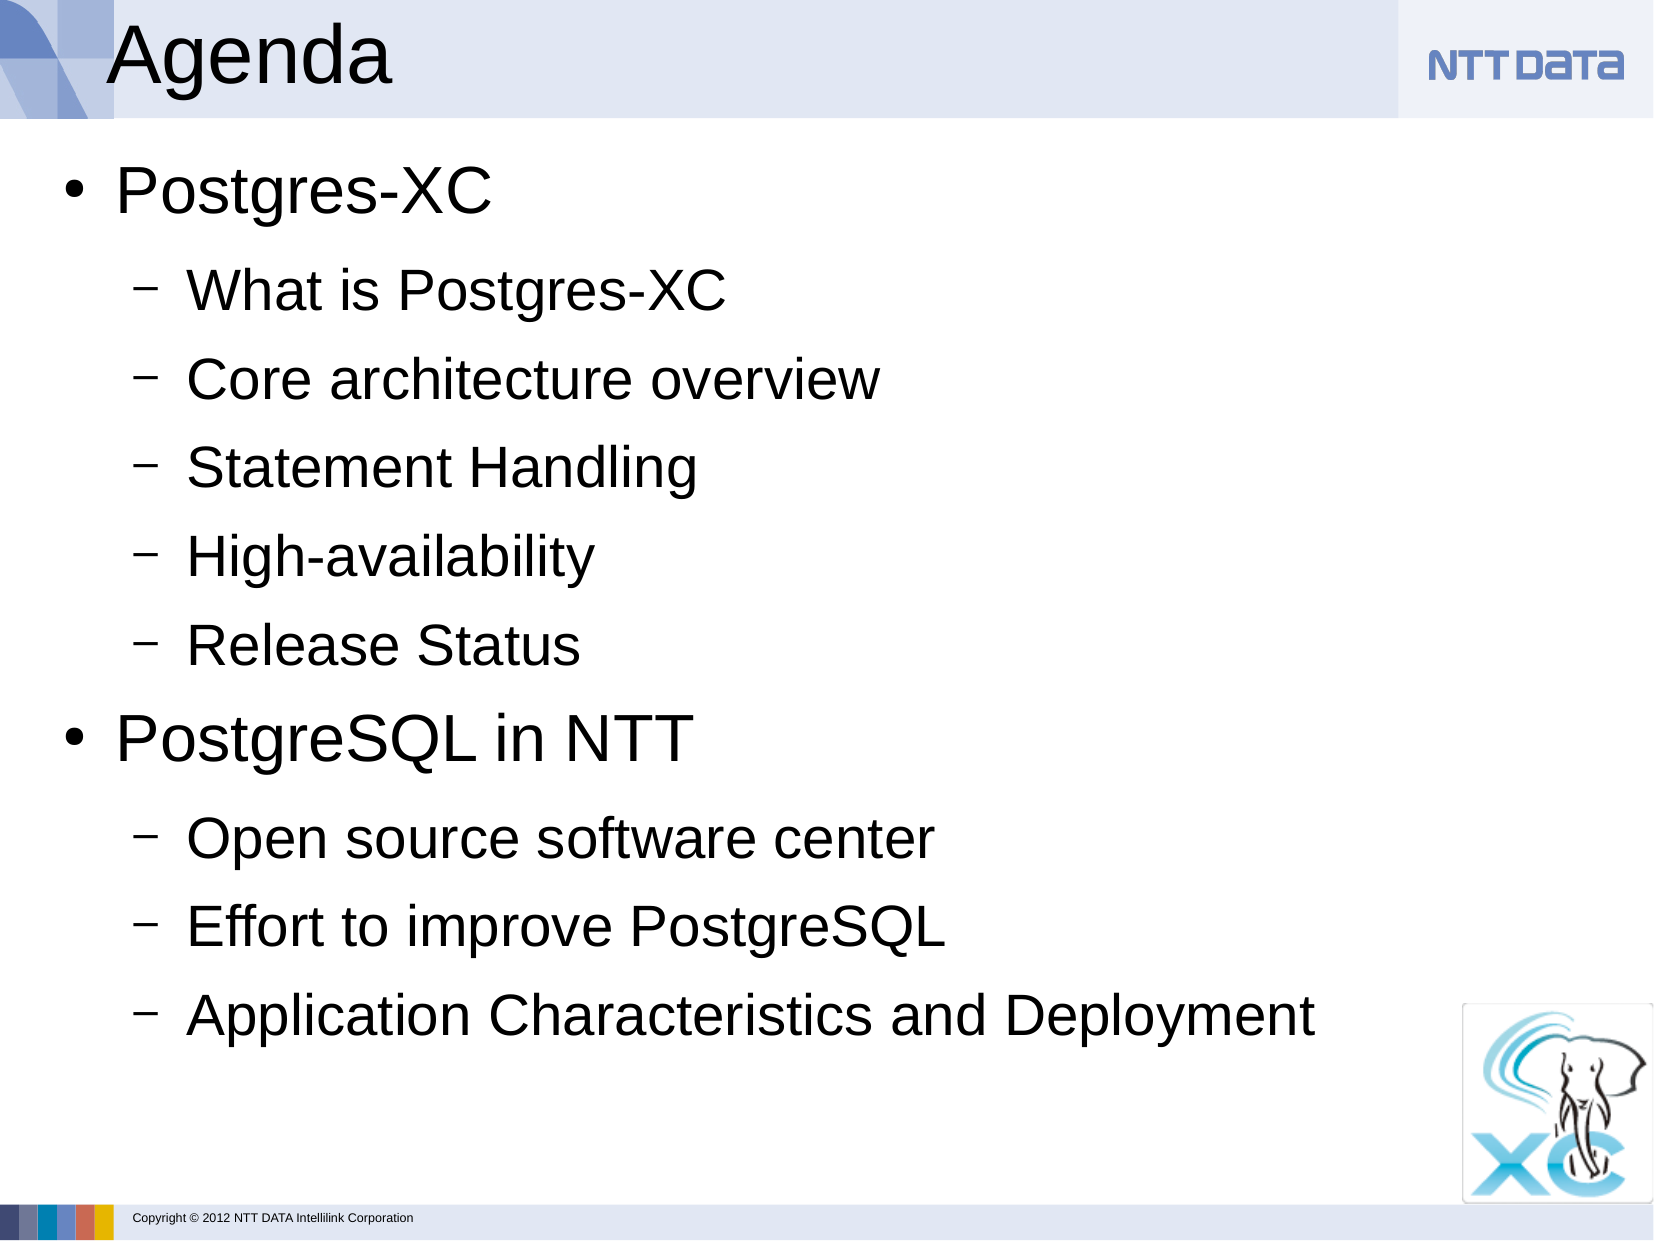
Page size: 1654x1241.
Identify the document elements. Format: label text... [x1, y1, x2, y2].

picture [0, 0, 114, 119]
list Postgres-XC What is Postgres-XC Core architecture overview Statement Handling High-availability Release Status PostgreSQL in NTT Open source software center Effort to improve PostgreSQL Application Characteristics and Deployment [44, 153, 1501, 1182]
picture [1462, 1003, 1654, 1204]
title Agenda [106, 7, 1399, 101]
picture [1429, 50, 1624, 80]
